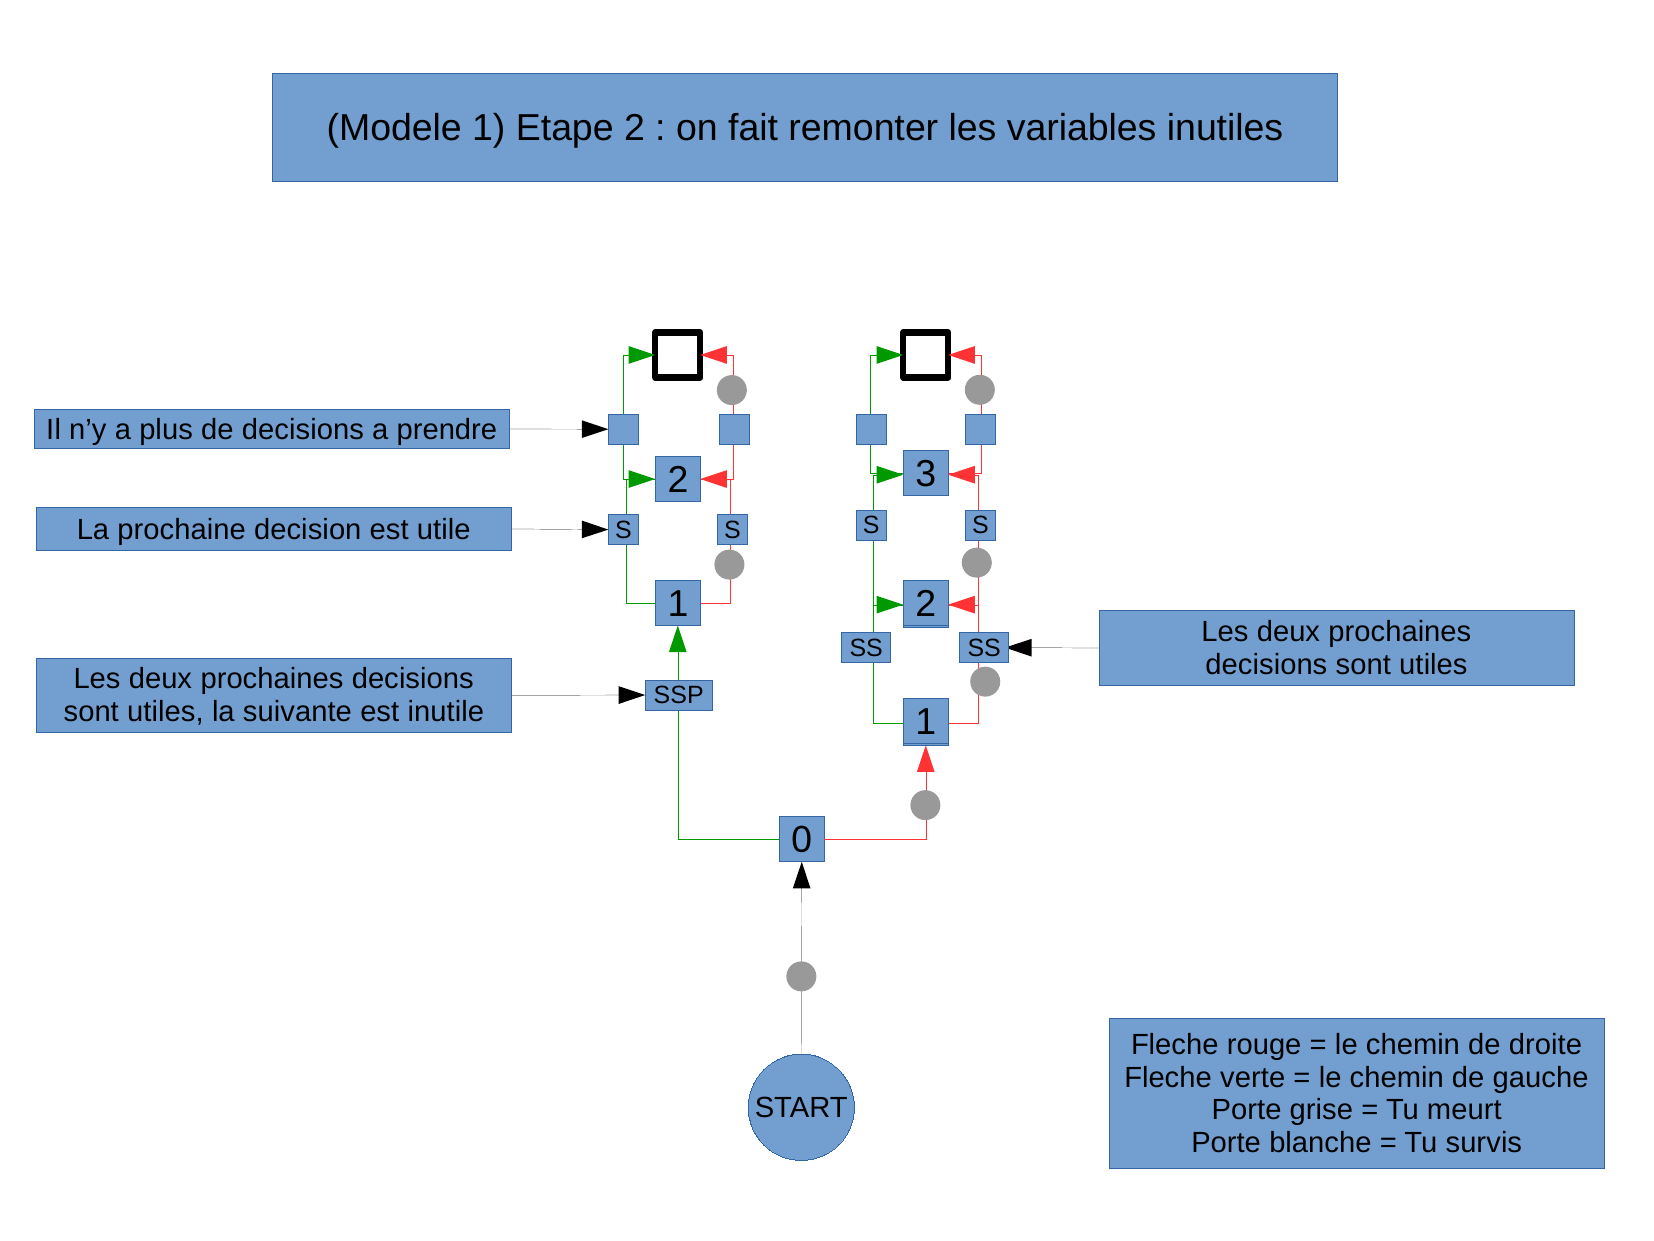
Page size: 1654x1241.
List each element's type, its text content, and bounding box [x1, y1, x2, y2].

text_box [655, 332, 701, 378]
text_box [856, 414, 887, 445]
text_box S [717, 514, 748, 545]
text_box 0 [779, 816, 825, 862]
text_box SS [959, 632, 1009, 663]
text_box [961, 547, 992, 578]
text_box 2 [903, 580, 949, 626]
text_box [714, 549, 745, 580]
text_box [965, 414, 996, 445]
text_box Il n’y a plus de decisions a prendre [34, 409, 510, 449]
text_box [910, 790, 941, 821]
text_box 2 [655, 456, 701, 502]
text_box [719, 414, 750, 445]
text_box SS [841, 632, 891, 663]
text_box 3 [903, 450, 949, 496]
text_box S [856, 510, 887, 541]
text_box [608, 414, 639, 445]
text_box [964, 374, 995, 405]
text_box (Modele 1) Etape 2 : on fait remonter les variables inutiles [272, 73, 1338, 182]
text_box START [748, 1054, 855, 1161]
text_box [970, 666, 1001, 697]
text_box [716, 375, 747, 406]
text_box S [608, 514, 639, 545]
text_box [903, 332, 949, 378]
text_box Les deux prochaines decisions sont utiles, la suivante est inutile [36, 658, 512, 733]
text_box 1 [903, 698, 949, 744]
text_box SSP [645, 680, 713, 711]
text_box La prochaine decision est utile [36, 507, 512, 551]
text_box Fleche rouge = le chemin de droite Fleche verte = le chemin de gauche Porte grise = Tu meurt Porte blanche = Tu survis [1109, 1018, 1605, 1169]
text_box Les deux prochaines decisions sont utiles [1099, 610, 1575, 686]
text_box [786, 961, 817, 992]
text_box S [965, 510, 996, 541]
text_box 1 [655, 580, 701, 626]
